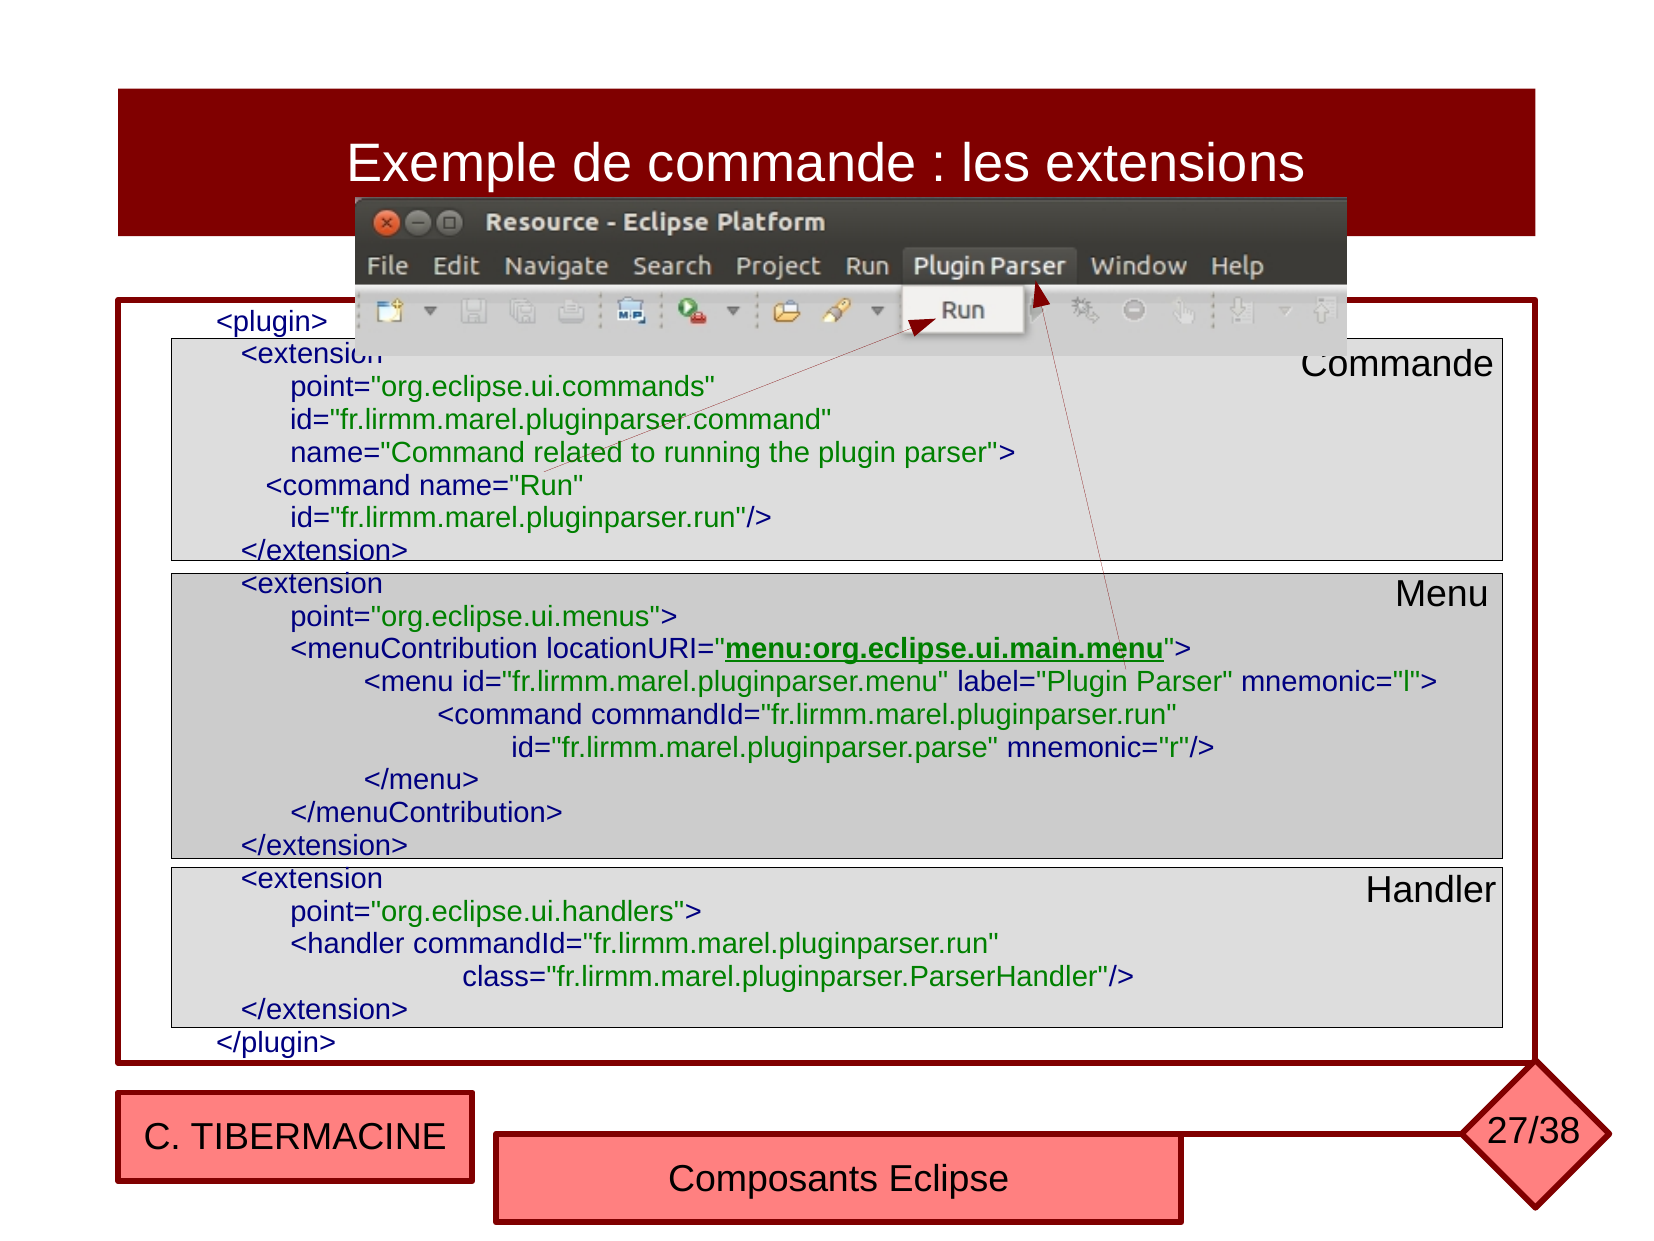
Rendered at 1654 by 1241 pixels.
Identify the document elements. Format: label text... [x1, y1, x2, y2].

text_box Commande [1285, 335, 1509, 392]
picture [355, 197, 1347, 356]
text_box Menu [1380, 565, 1504, 623]
text_box Exemple de commande : les extensions [118, 88, 1536, 237]
text_box [1487, 1160, 1584, 1208]
text_box [1461, 1123, 1472, 1145]
text_box <plugin> <extension point="org.eclipse.ui.commands" id="fr.lirmm.marel.pluginparser.command" name="Command related to running the plugin parser"> <command name="Run" id="fr.lirmm.marel.pluginparser.run"/> </extension> <extension point="org.eclipse.ui.menus"> <menuContribution locationURI="menu:org.eclipse.ui.main.menu"> <menu id="fr.lirmm.marel.pluginparser.menu" label="Plugin Parser" mnemonic="l"> <command commandId="fr.lirmm.marel.pluginparser.run" id="fr.lirmm.marel.pluginparser.parse" mnemonic="r"/> </menu> </menuContribution> </extension> <extension point="org.eclipse.ui.handlers"> <handler commandId="fr.lirmm.marel.pluginparser.run" class="fr.lirmm.marel.pluginparser.ParserHandler"/> </extension> </plugin> [118, 299, 1536, 1063]
text_box Handler [1350, 860, 1512, 918]
text_box <numéro>/38 [1472, 1102, 1654, 1160]
text_box C. TIBERMACINE [118, 1092, 473, 1182]
text_box [1493, 1060, 1578, 1102]
text_box Composants Eclipse [496, 1133, 1182, 1223]
